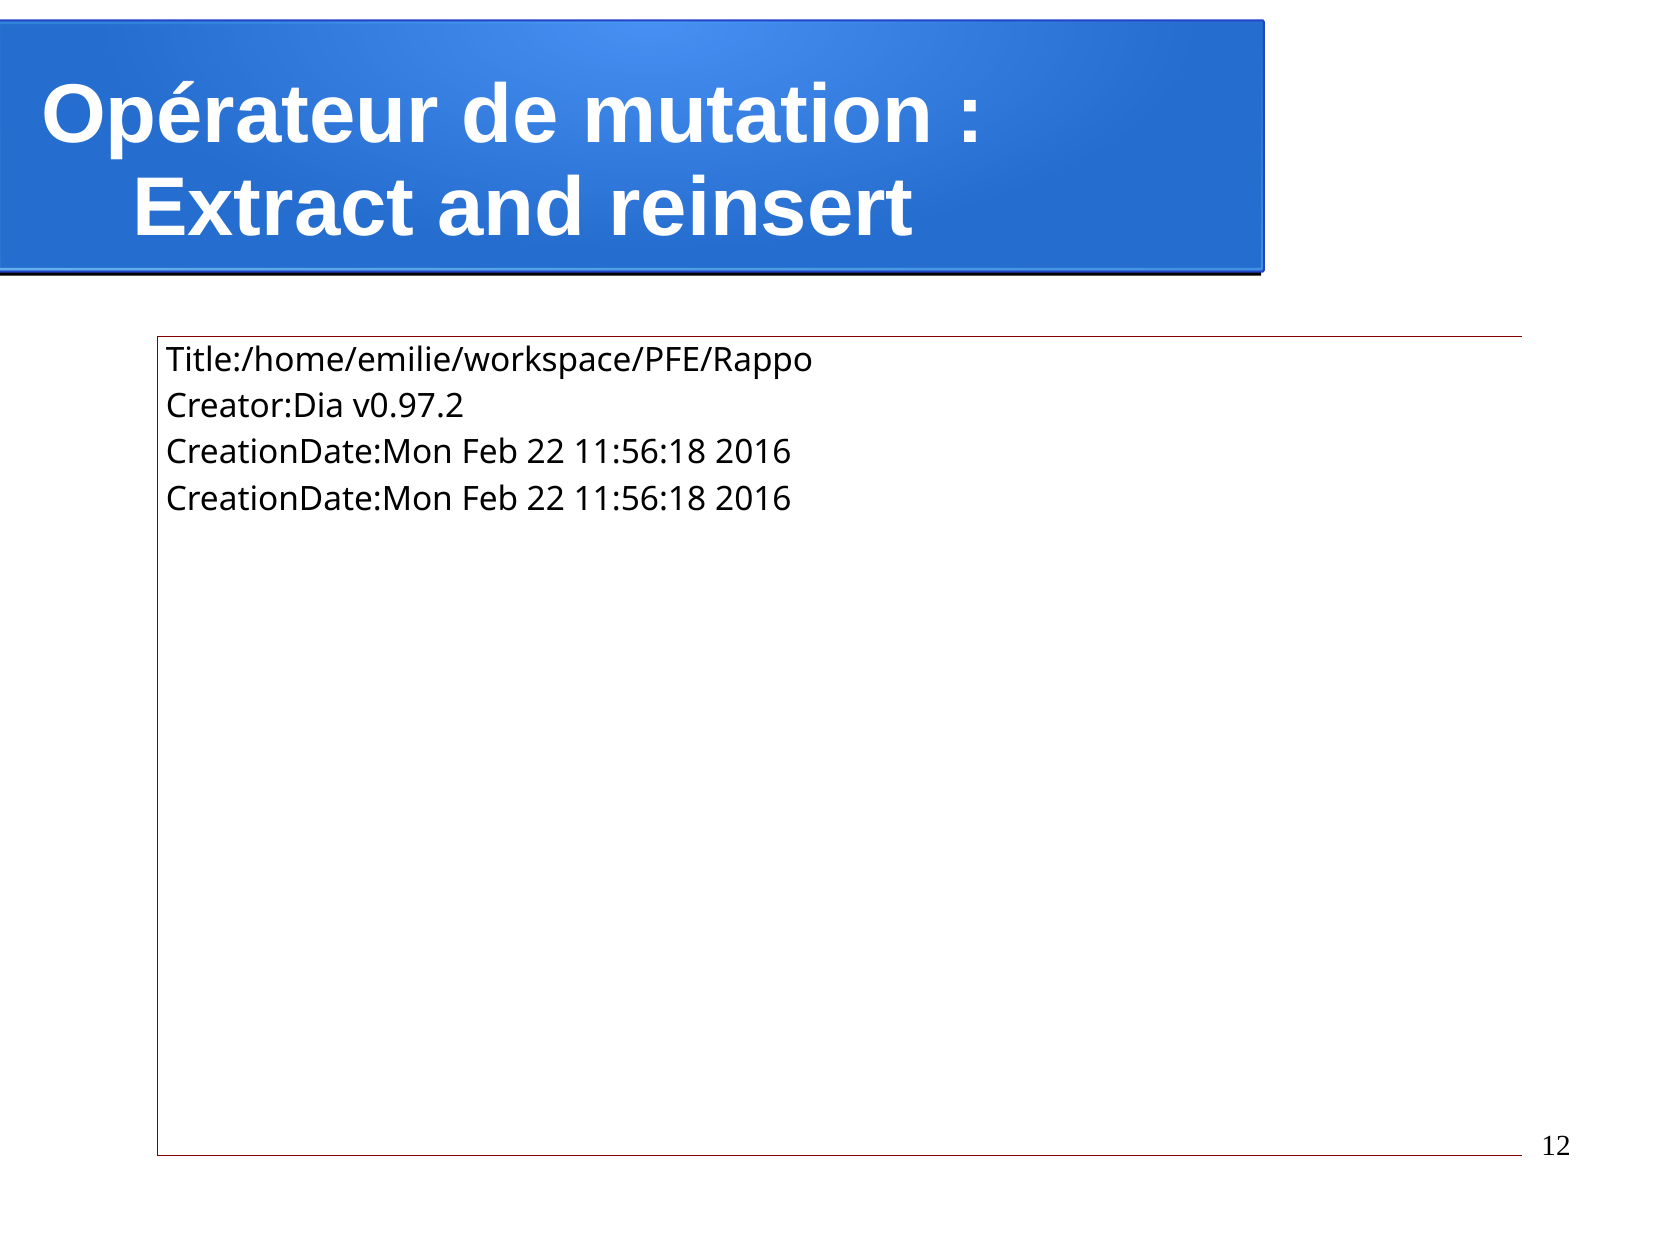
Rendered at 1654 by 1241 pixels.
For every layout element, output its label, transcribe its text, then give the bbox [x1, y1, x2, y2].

text_box Opérateur de mutation : Extract and reinsert [26, 60, 1021, 355]
picture [155, 334, 1522, 1156]
